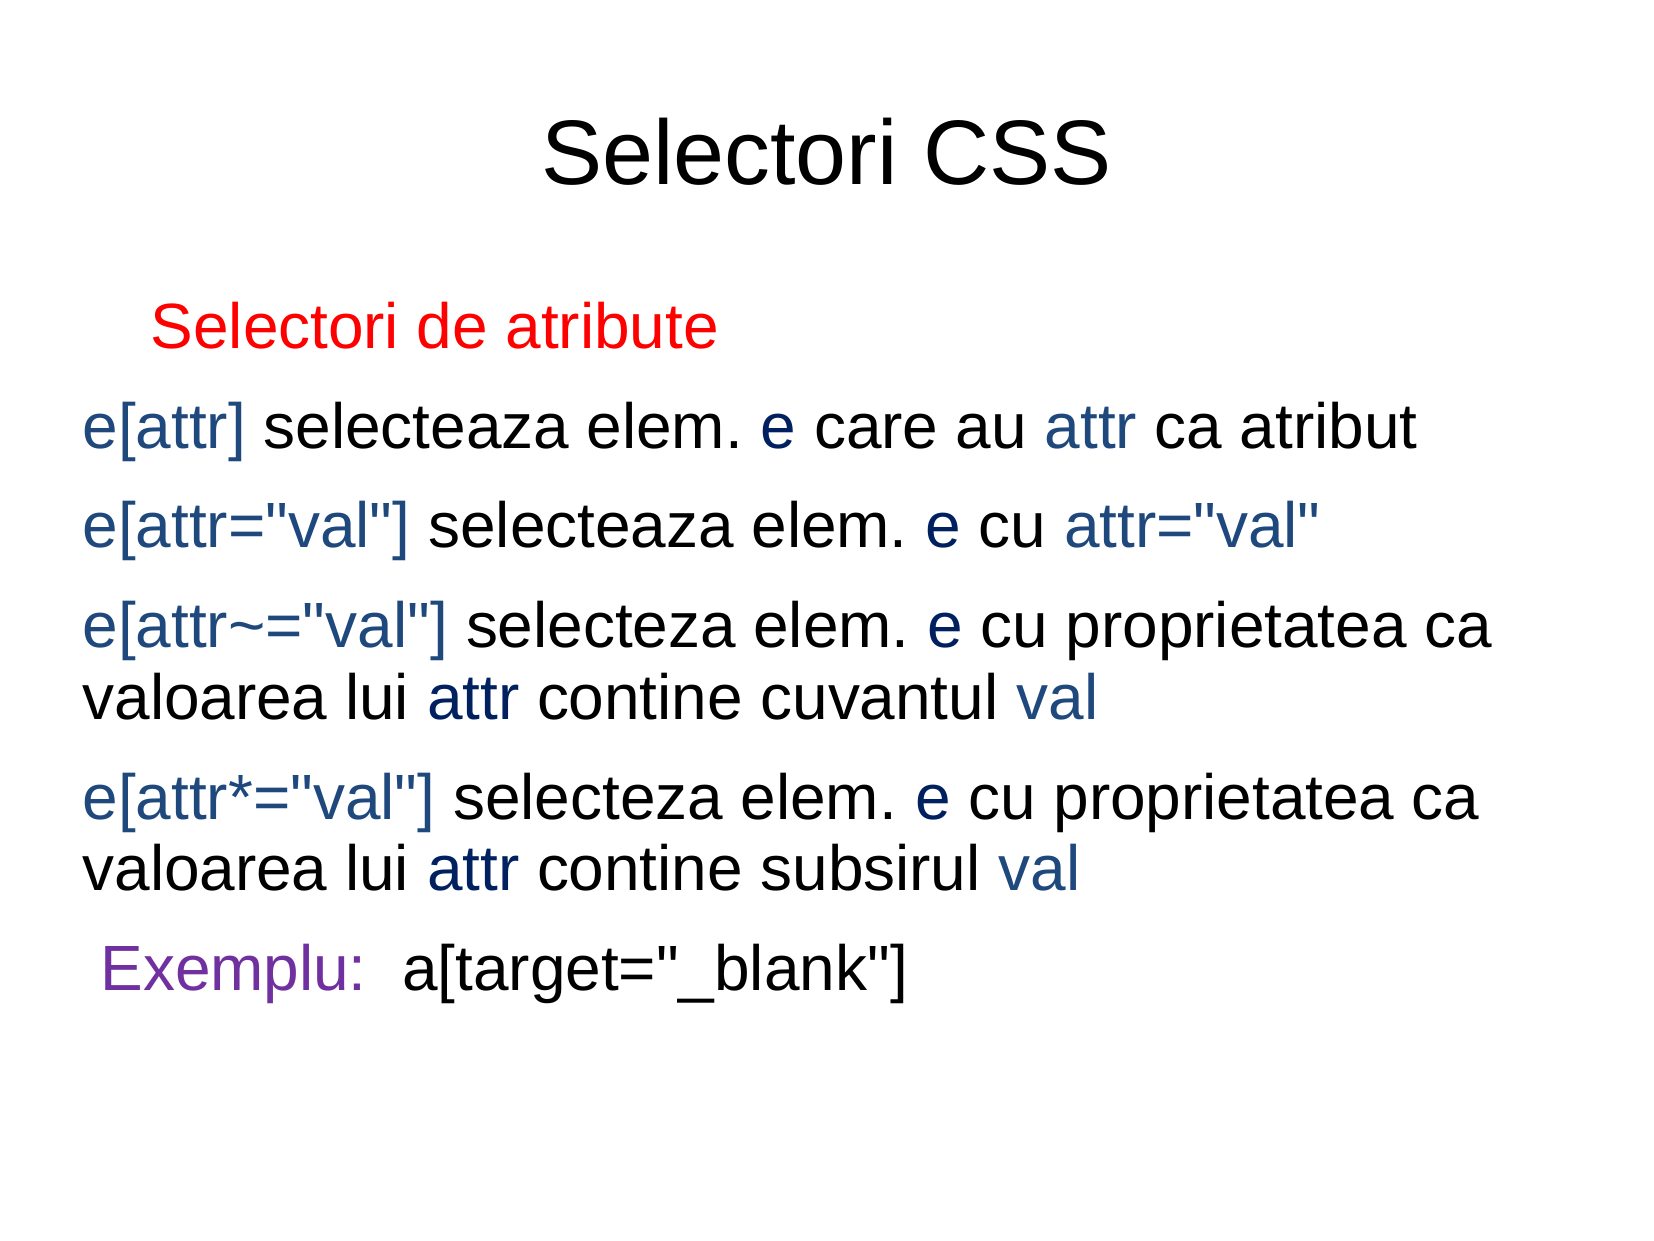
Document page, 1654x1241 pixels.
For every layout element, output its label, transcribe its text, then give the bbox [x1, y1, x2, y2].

title Selectori CSS [82, 49, 1571, 257]
list Selectori de atribute e[attr] selecteaza elem. e care au attr ca atribut e[attr="val"] selecteaza elem. e cu attr="val" e[attr~="val"] selecteza elem. e cu proprietatea ca valoarea lui attr contine cuvantul val e[attr*="val"] selecteza elem. e cu proprietatea ca valoarea lui attr contine subsirul val Exemplu: a[target="_blank"] [82, 290, 1571, 1010]
